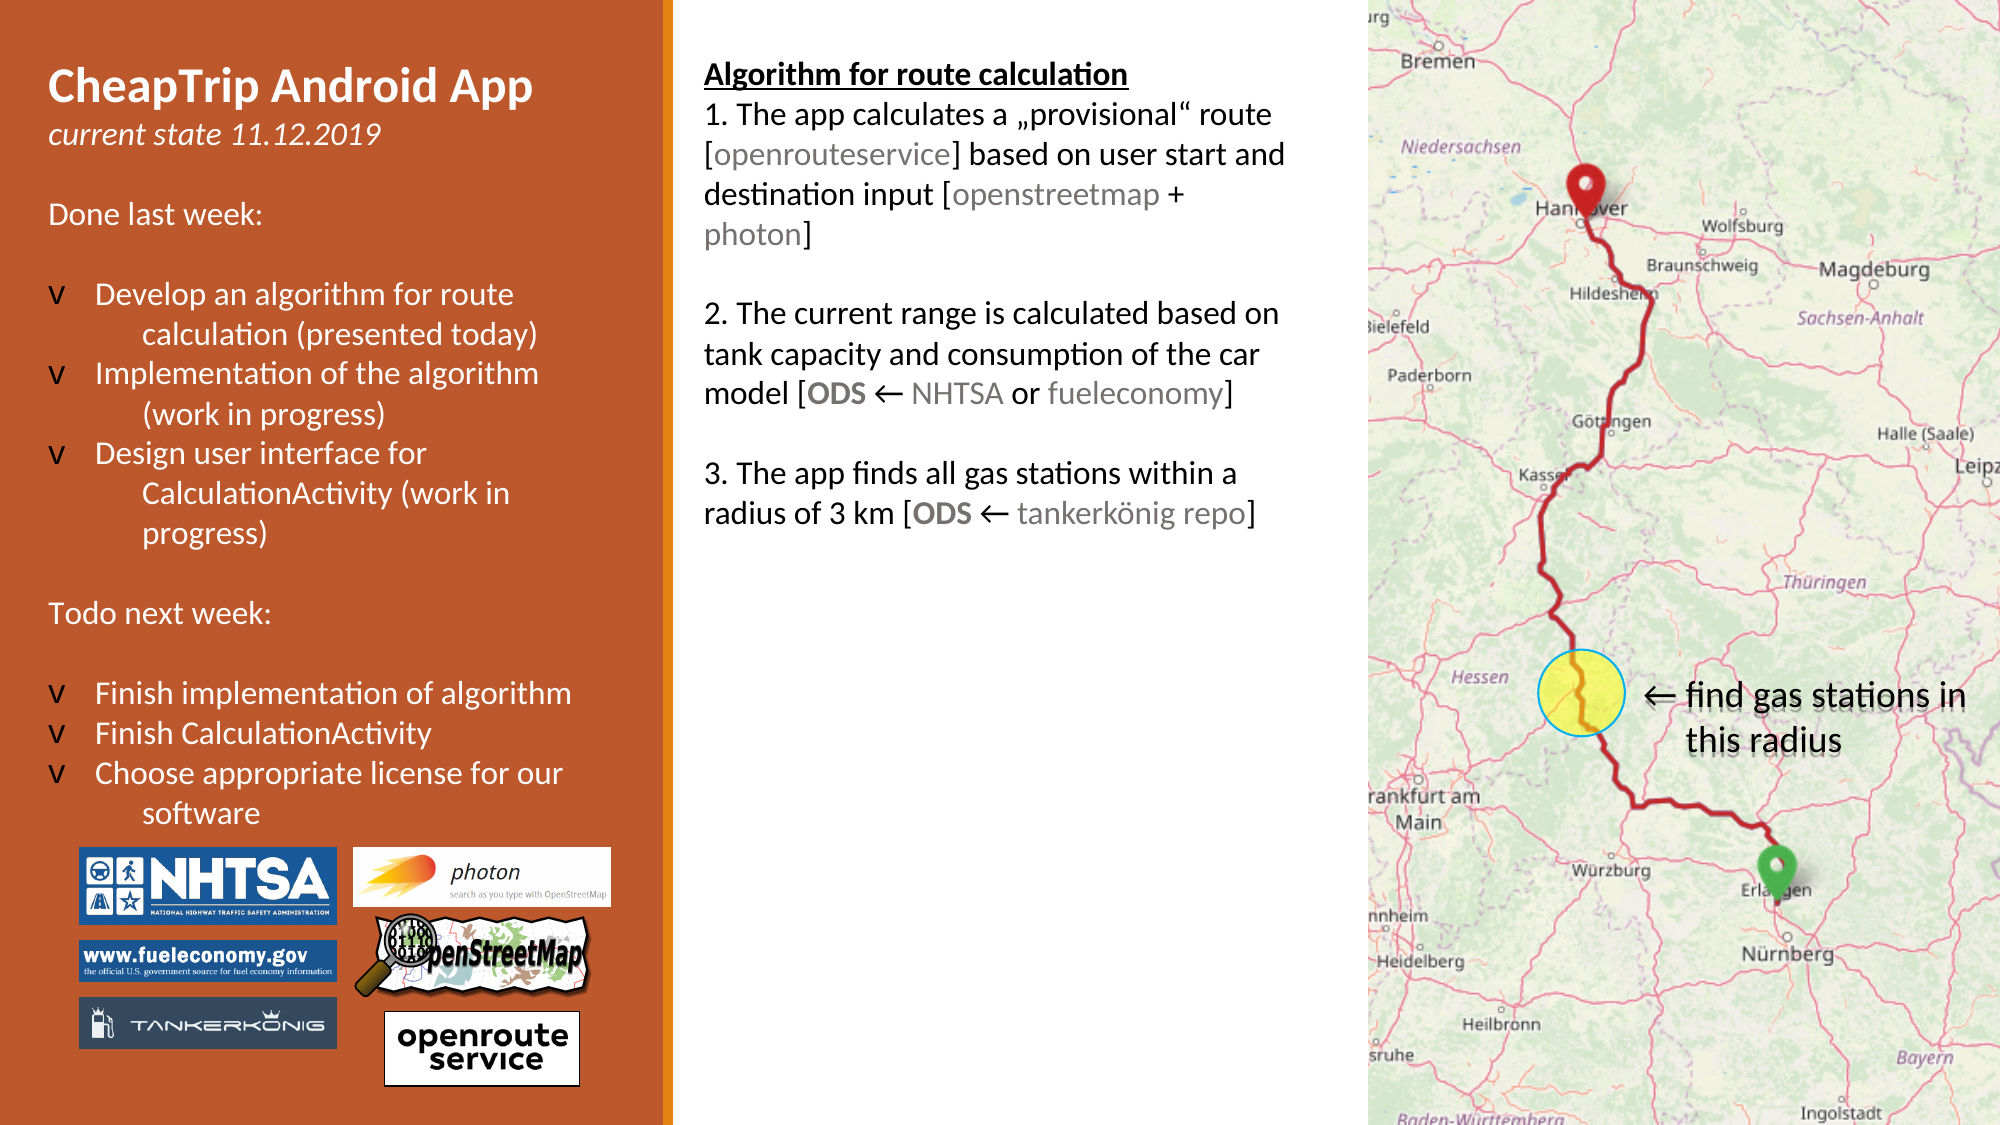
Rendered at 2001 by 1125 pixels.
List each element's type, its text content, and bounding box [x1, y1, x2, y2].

text_box ← find gas stations in this radius [1628, 662, 1987, 769]
picture [1368, 0, 2000, 1125]
text_box CheapTrip Android App current state 11.12.2019 Done last week: Develop an algorithm for route calculation (presented today) Implementation of the algorithm (work in progress) Design user interface for CalculationActivity (work in progress) Todo next week: Finish implementation of algorithm Finish CalculationActivity Choose appropriate license for our software [33, 44, 640, 888]
picture [79, 940, 337, 982]
picture [79, 997, 337, 1049]
picture [353, 888, 611, 907]
text_box [1538, 649, 1625, 737]
picture [79, 888, 337, 925]
picture [385, 1012, 579, 1086]
text_box Algorithm for route calculation 1. The app calculates a „provisional“ route [openrouteservice] based on user start and destination input [openstreetmap + photon] 2. The current range is calculated based on tank capacity and consumption of the car model [ODS ← NHTSA or fueleconomy] 3. The app finds all gas stations within a radius of 3 km [ODS ← tankerkönig repo] [688, 44, 1313, 545]
picture [353, 911, 611, 998]
